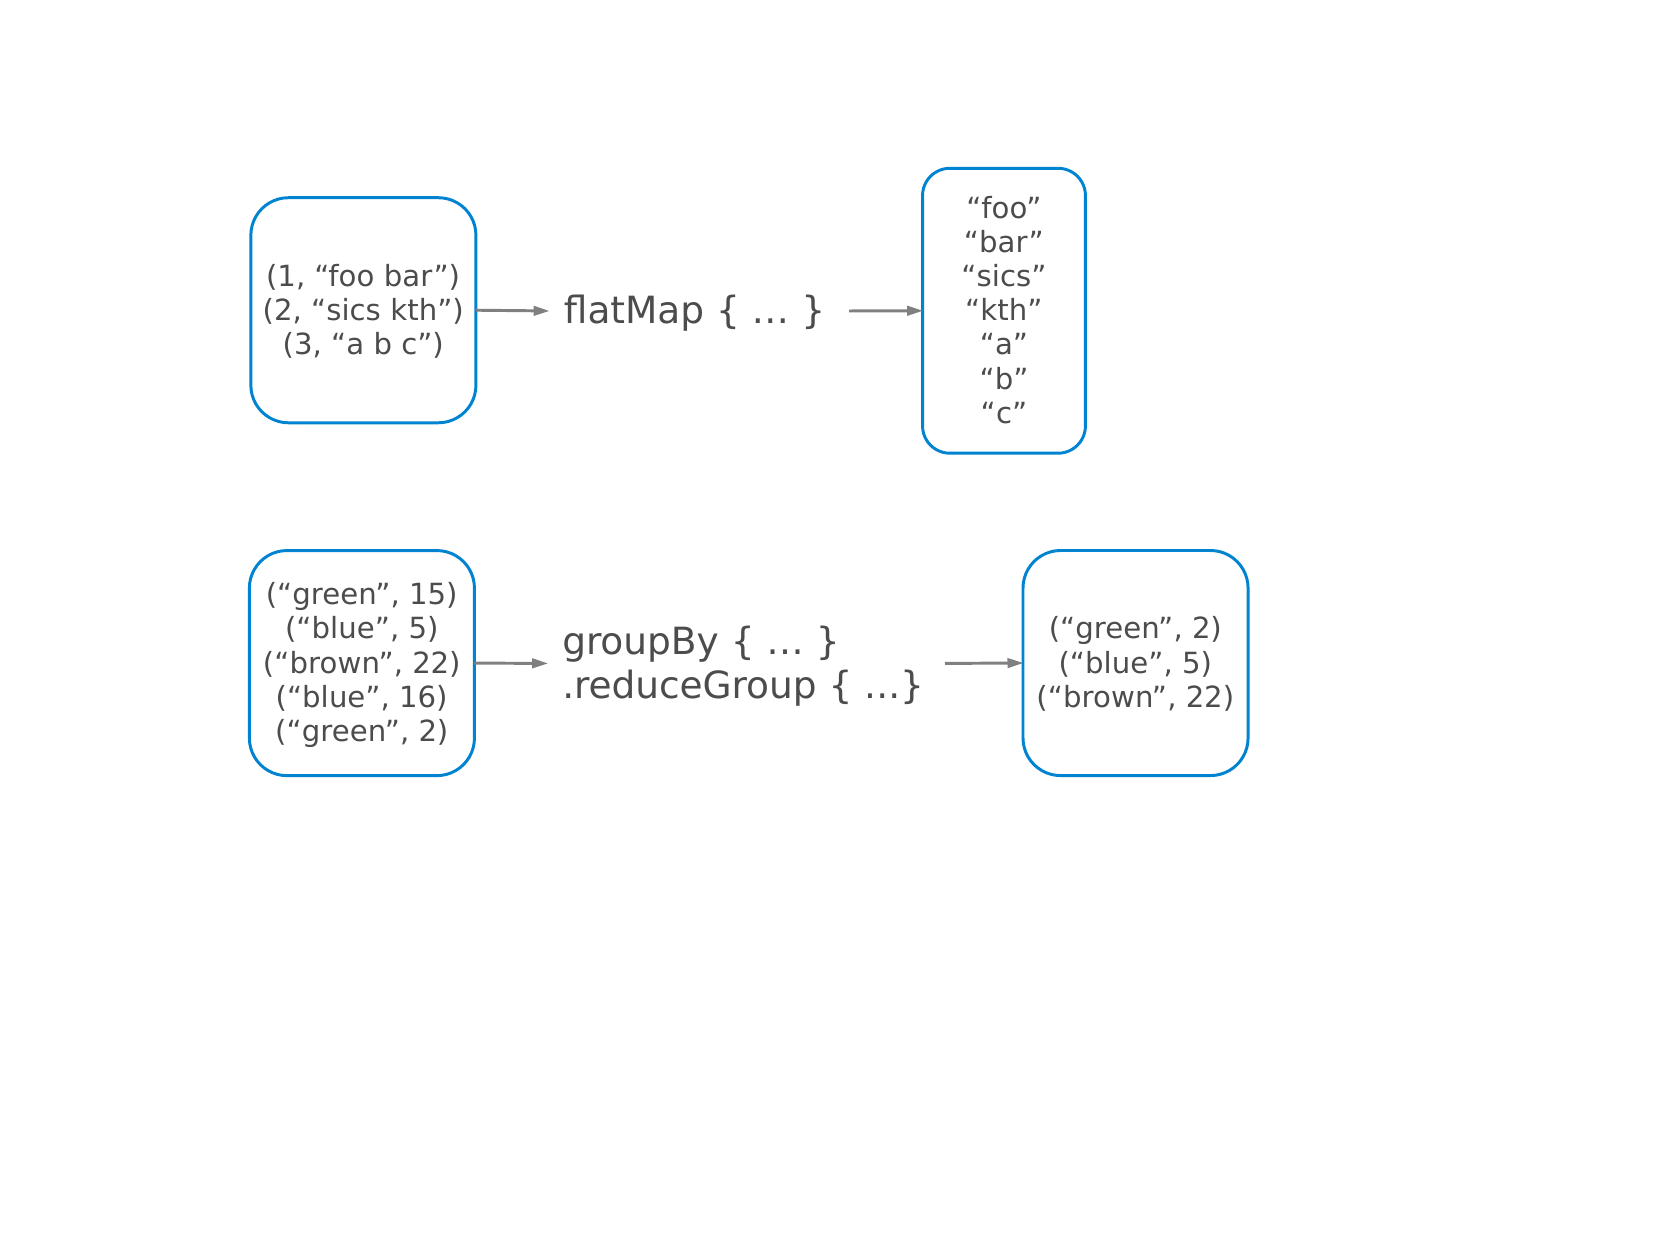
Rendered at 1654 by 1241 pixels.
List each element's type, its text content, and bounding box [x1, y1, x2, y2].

text_box “foo” “bar” “sics” “kth” “a” “b” “c” [922, 168, 1086, 454]
text_box (1, “foo bar”) (2, “sics kth”) (3, “a b c”) [250, 197, 476, 423]
text_box (“green”, 15) (“blue”, 5) (“brown”, 22) (“blue”, 16) (“green”, 2) [249, 550, 475, 776]
text_box (“green”, 2) (“blue”, 5) (“brown”, 22) [1023, 550, 1249, 776]
text_box groupBy { … } .reduceGroup { ...} [547, 612, 946, 715]
text_box flatMap { … } [549, 281, 850, 341]
